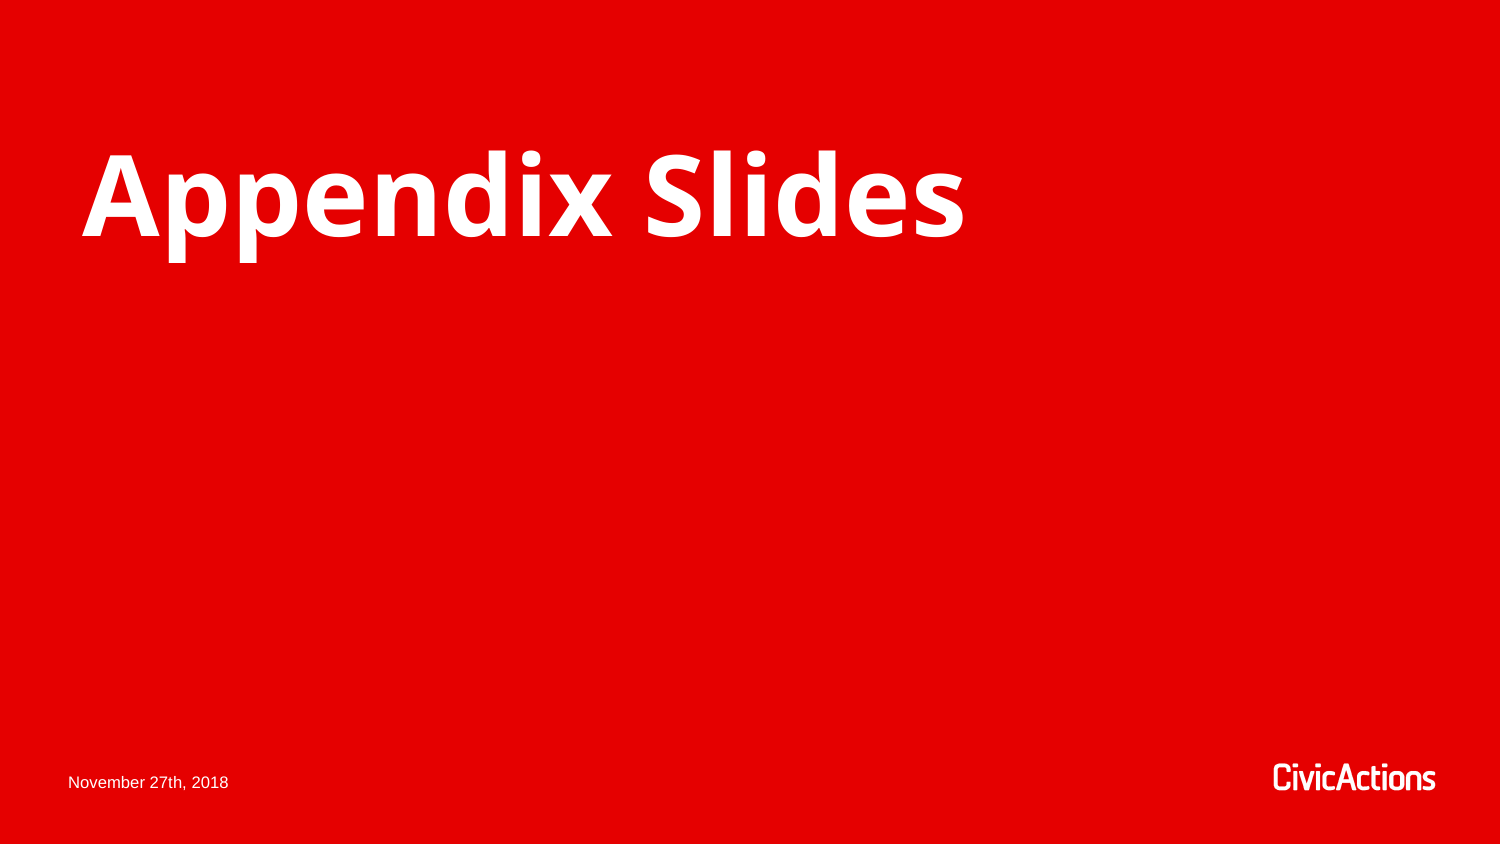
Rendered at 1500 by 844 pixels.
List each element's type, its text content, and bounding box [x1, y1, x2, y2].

picture [1271, 758, 1438, 795]
title Appendix Slides [73, 114, 1354, 470]
